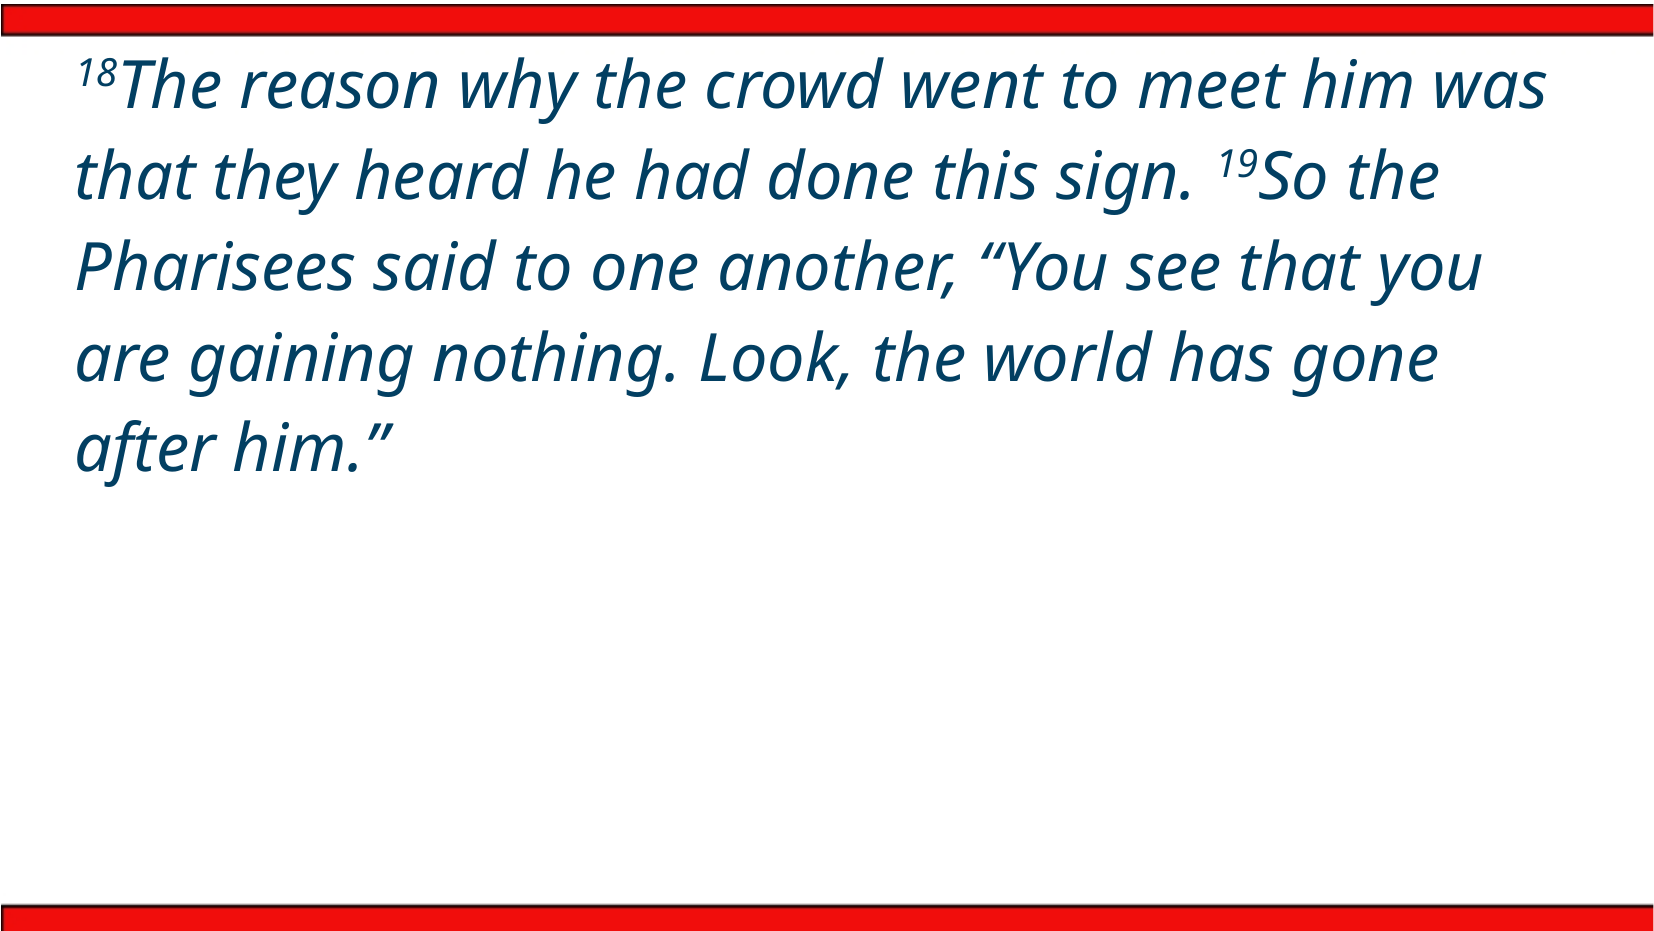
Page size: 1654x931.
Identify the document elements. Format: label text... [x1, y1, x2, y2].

picture [1, 4, 1654, 931]
text_box 18The reason why the crowd went to meet him was that they heard he had done this sign. 19So the Pharisees said to one another, “You see that you are gaining nothing. Look, the world has gone after him.” [60, 30, 1591, 489]
